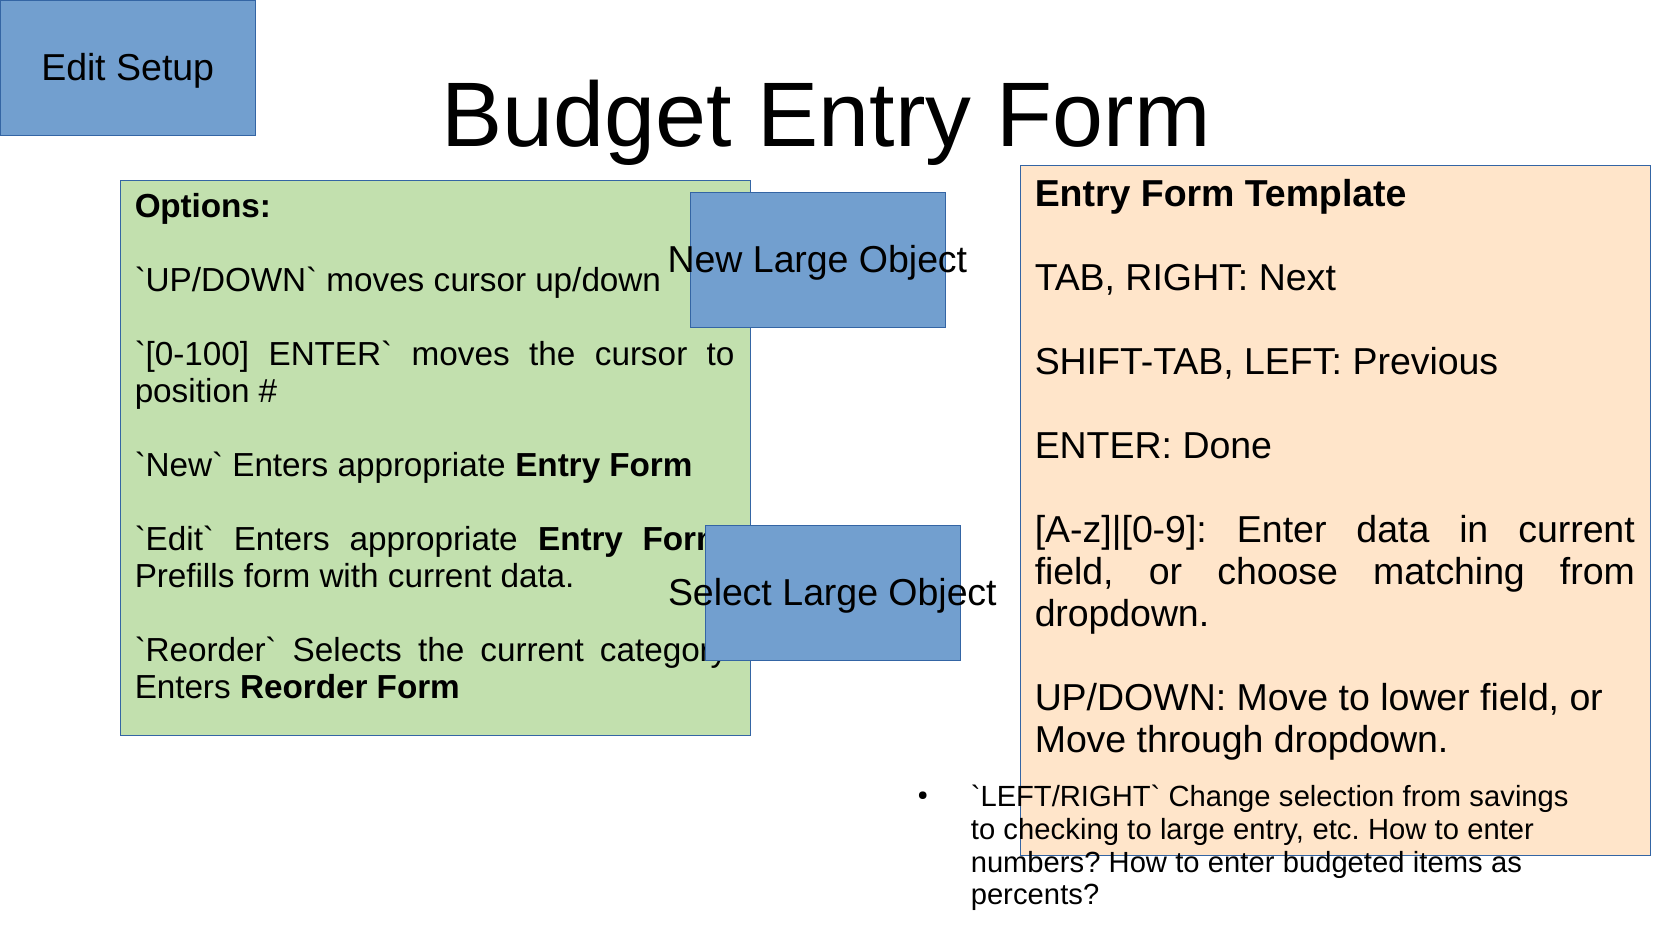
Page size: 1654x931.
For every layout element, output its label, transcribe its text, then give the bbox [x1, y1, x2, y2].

list `LEFT/RIGHT` Change selection from savings to checking to large entry, etc. How to enter numbers? How to enter budgeted items as percents? [900, 780, 1601, 931]
title Budget Entry Form [82, 37, 1571, 193]
text_box New Large Object [690, 192, 946, 328]
text_box Entry Form Template TAB, RIGHT: Next SHIFT-TAB, LEFT: Previous ENTER: Done [A-z]|[0-9]: Enter data in current field, or choose matching from dropdown. UP/DOWN: Move to lower field, or Move through dropdown. [1020, 165, 1651, 856]
text_box Options: `UP/DOWN` moves cursor up/down `[0-100] ENTER` moves the cursor to position # `New` Enters appropriate Entry Form `Edit` Enters appropriate Entry Form. Prefills form with current data. `Reorder` Selects the current category. Enters Reorder Form [120, 180, 751, 736]
text_box Select Large Object [705, 525, 961, 661]
text_box Edit Setup [0, 0, 256, 136]
